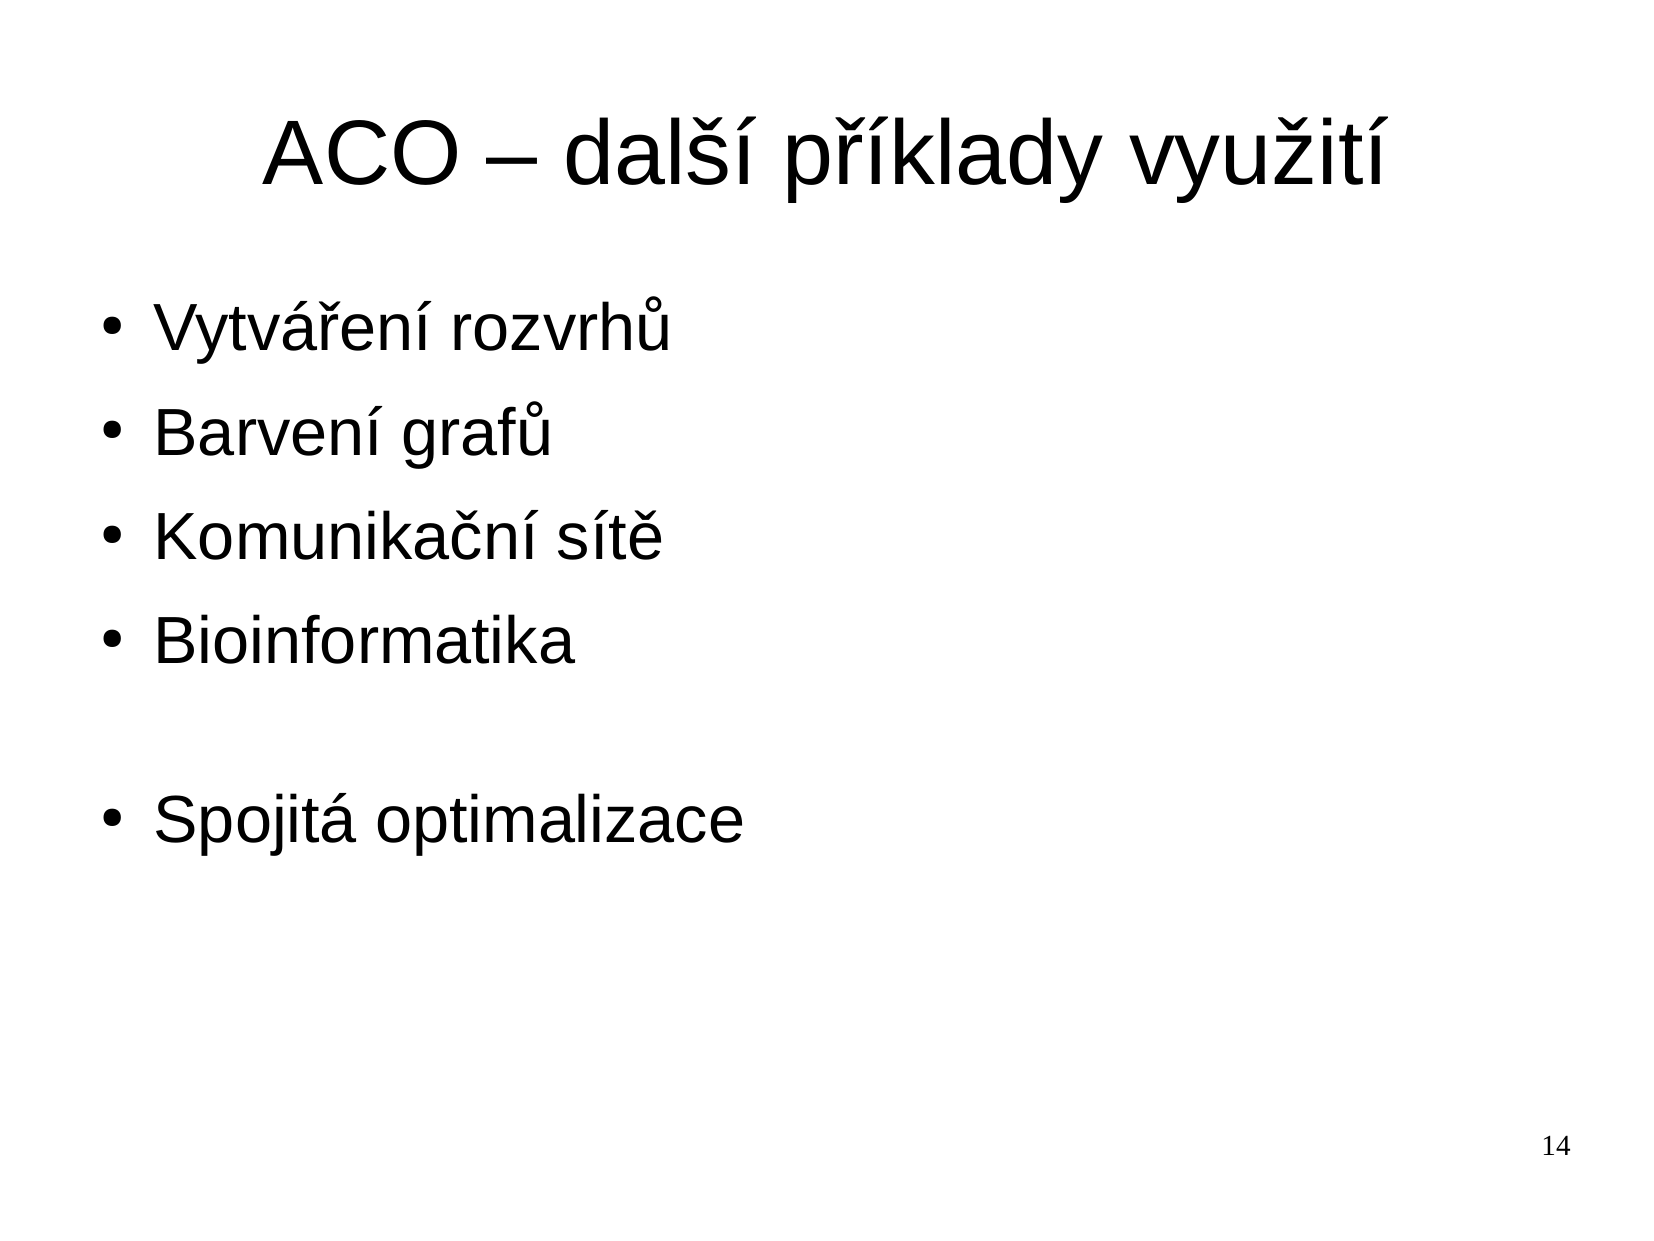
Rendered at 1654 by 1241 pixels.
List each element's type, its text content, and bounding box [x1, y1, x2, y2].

title ACO – další příklady využití [82, 49, 1571, 257]
list Vytváření rozvrhů Barvení grafů Komunikační sítě Bioinformatika Spojitá optimalizace [82, 290, 1571, 1109]
